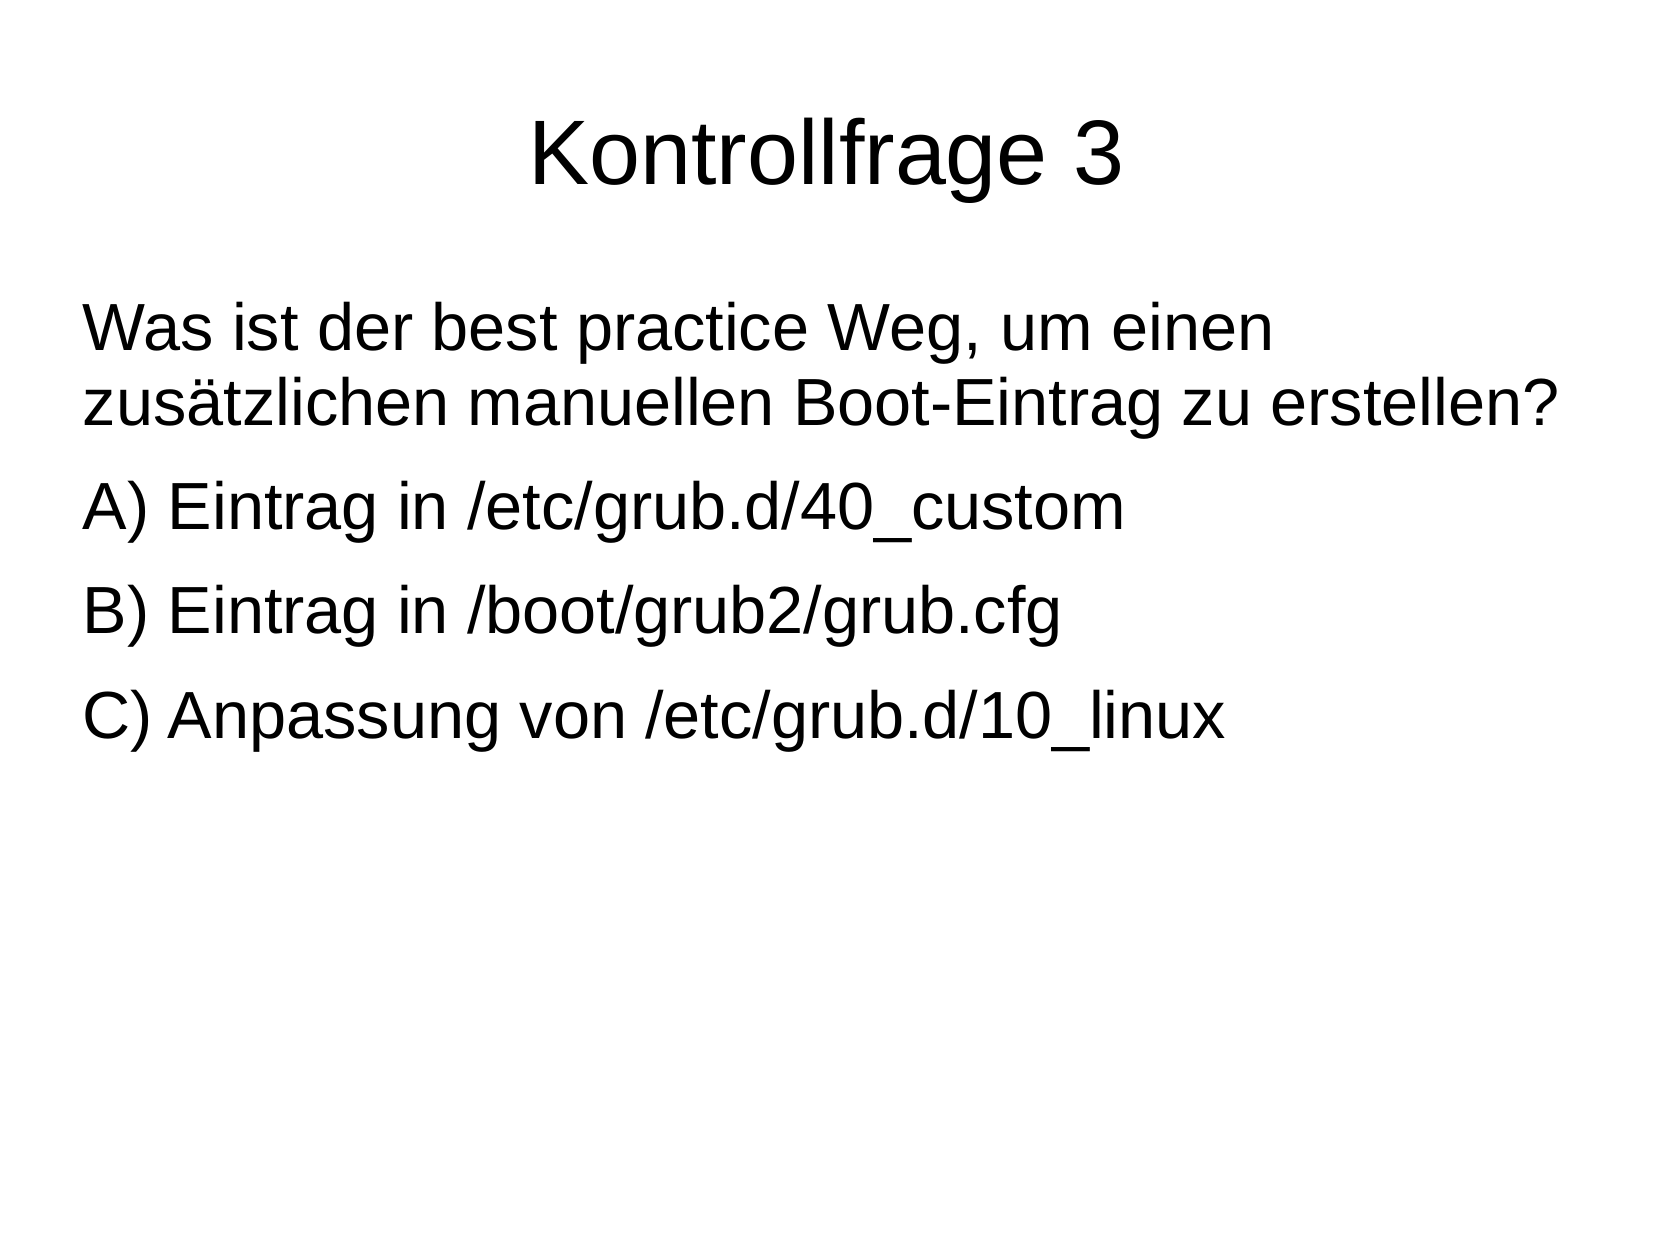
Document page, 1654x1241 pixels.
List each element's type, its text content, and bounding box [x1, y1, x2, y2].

title Kontrollfrage 3 [82, 101, 1571, 205]
list Was ist der best practice Weg, um einen zusätzlichen manuellen Boot-Eintrag zu erstellen? A) Eintrag in /etc/grub.d/40_custom B) Eintrag in /boot/grub2/grub.cfg C) Anpassung von /etc/grub.d/10_linux [82, 290, 1571, 1010]
